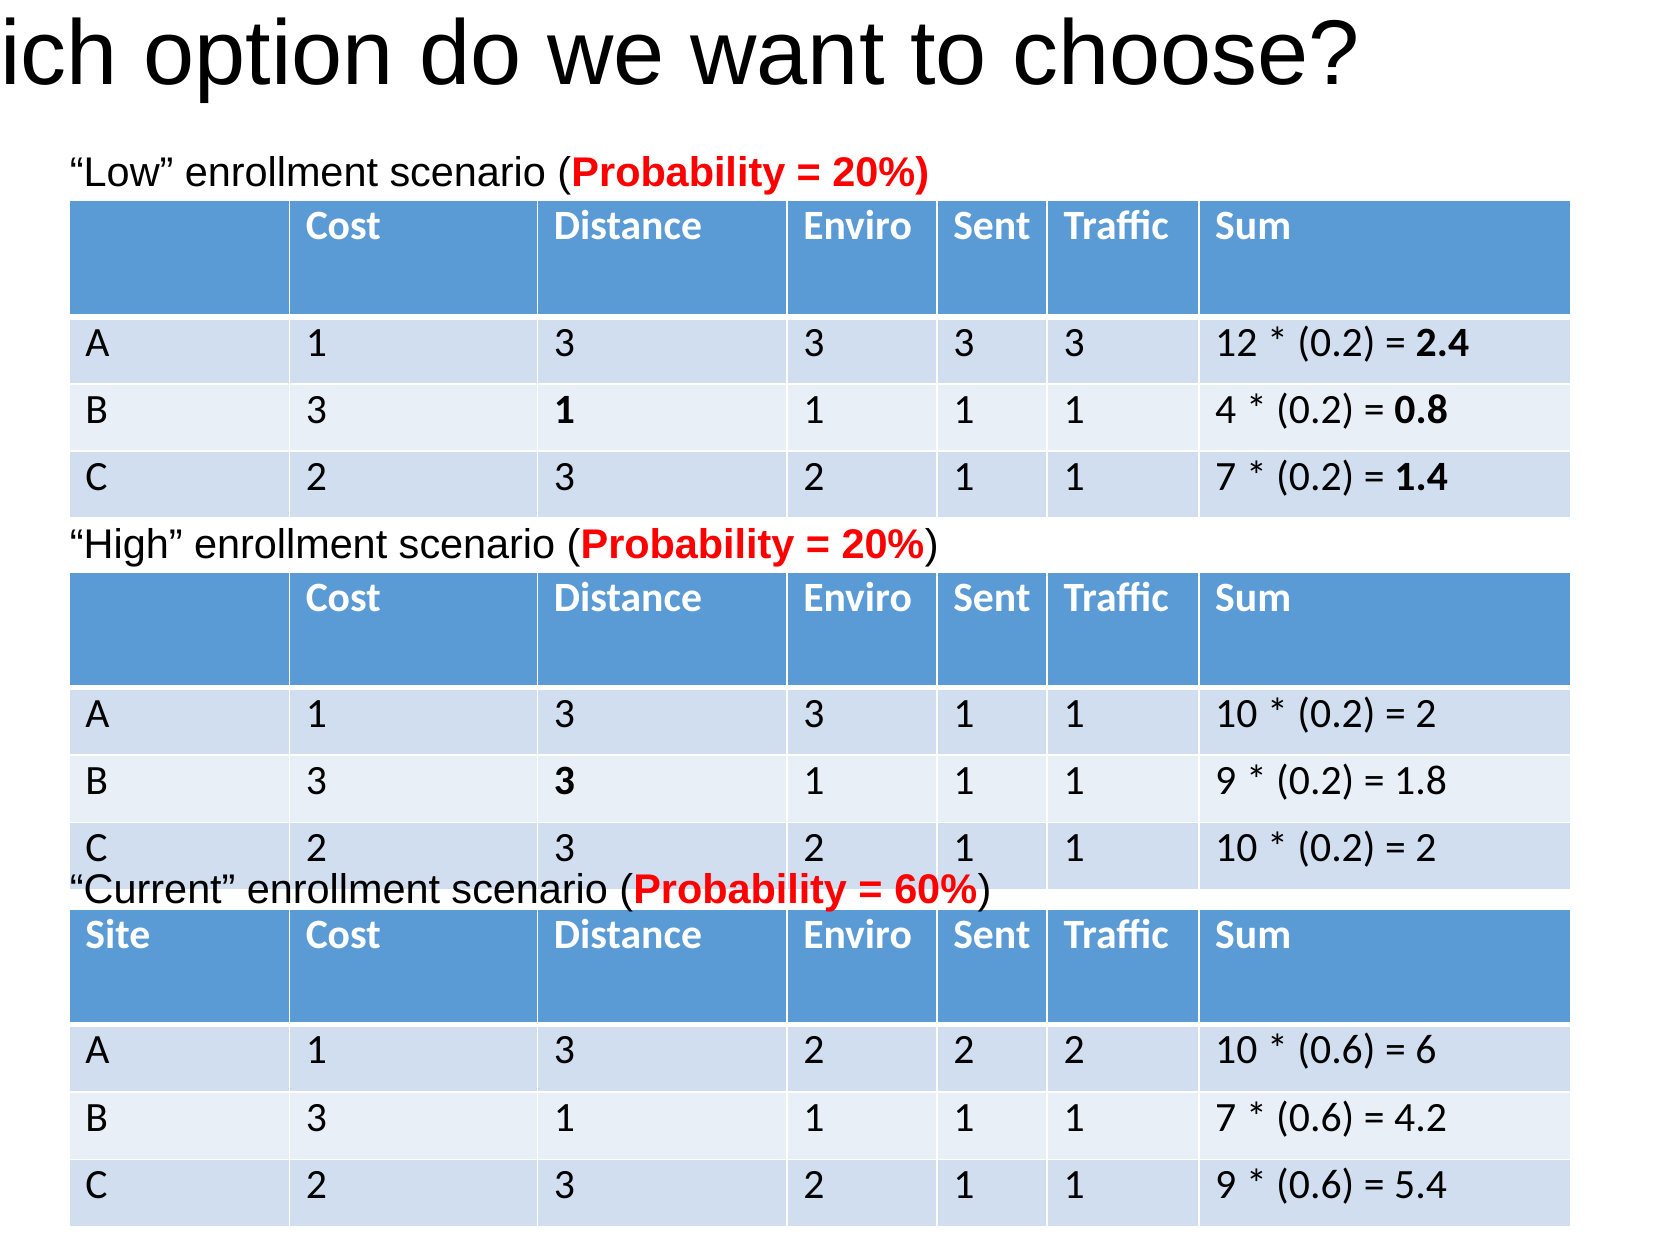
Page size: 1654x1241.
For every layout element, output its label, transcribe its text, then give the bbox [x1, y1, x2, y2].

title Which option do we want to choose? [0, 0, 1654, 152]
table_cell 1 [1048, 1093, 1198, 1159]
table_header Sum [1200, 910, 1570, 1022]
table_cell 1 [938, 1093, 1046, 1159]
table_cell 2 [788, 1160, 936, 1226]
table_header Cost [290, 203, 537, 314]
table_cell 10 * (0.2) = 2 [1200, 690, 1570, 754]
table_cell 3 [1048, 320, 1198, 383]
table_cell C [70, 823, 289, 854]
table_cell 1 [1048, 690, 1198, 754]
table_cell 2 [290, 1160, 537, 1226]
table_cell 1 [290, 320, 537, 383]
table_header Sent [938, 203, 1046, 314]
table_cell 9 * (0.2) = 1.8 [1200, 756, 1570, 822]
table_header Distance [538, 919, 786, 1022]
table_cell 1 [1048, 452, 1198, 517]
table_cell A [70, 1027, 289, 1091]
table_cell 3 [290, 756, 537, 822]
text_box “High” enrollment scenario (Probability = 20%) [55, 509, 1268, 575]
table_cell 1 [938, 452, 1046, 517]
table_header Site [70, 919, 289, 1022]
table_cell 10 * (0.6) = 6 [1200, 1027, 1570, 1091]
table_header Traffic [1048, 919, 1198, 1022]
table_cell 3 [788, 690, 936, 754]
table_header [70, 203, 289, 314]
table_header Traffic [1048, 575, 1198, 685]
table_header Traffic [1048, 201, 1198, 314]
table_header [70, 575, 289, 685]
table_cell C [70, 452, 289, 517]
table_cell 1 [938, 1160, 1046, 1226]
table_header Distance [538, 575, 786, 685]
table_cell 1 [290, 1027, 537, 1091]
table_header Distance [538, 203, 786, 314]
table_cell 1 [538, 385, 786, 450]
table_cell 1 [538, 1093, 786, 1159]
table_cell B [70, 756, 289, 822]
table_header Sum [1200, 573, 1570, 685]
table_cell 3 [538, 756, 786, 822]
table_cell B [70, 1093, 289, 1159]
table_cell 2 [290, 452, 537, 517]
table_header Cost [290, 919, 537, 1022]
table_cell 1 [290, 690, 537, 754]
table_cell 1 [1048, 756, 1198, 822]
table_cell 1 [1048, 1160, 1198, 1226]
table_cell 9 * (0.6) = 5.4 [1200, 1160, 1570, 1226]
table_cell 12 * (0.2) = 2.4 [1200, 320, 1570, 383]
table_cell 1 [938, 385, 1046, 450]
table_cell 1 [788, 385, 936, 450]
table_cell 1 [1048, 823, 1198, 854]
table_header Cost [290, 575, 537, 685]
table_header Enviro [788, 203, 936, 314]
table_header Enviro [788, 575, 936, 685]
table_cell 2 [788, 823, 936, 854]
table_cell 3 [938, 320, 1046, 383]
table_cell 1 [1048, 385, 1198, 450]
table_cell 10 * (0.2) = 2 [1200, 823, 1570, 889]
text_box “Current” enrollment scenario (Probability = 60%) [55, 854, 1199, 919]
table_cell 1 [788, 1093, 936, 1159]
table_cell B [70, 385, 289, 450]
table_cell 3 [538, 690, 786, 754]
text_box “Low” enrollment scenario (Probability = 20%) [55, 137, 1130, 203]
table_cell 2 [788, 1027, 936, 1091]
table_cell 7 * (0.6) = 4.2 [1200, 1093, 1570, 1159]
table_cell 3 [538, 823, 786, 854]
table_cell A [70, 320, 289, 383]
table_cell 3 [290, 1093, 537, 1159]
table_cell 1 [938, 823, 1046, 854]
table_cell 7 * (0.2) = 1.4 [1200, 452, 1570, 517]
table_cell 2 [290, 823, 537, 854]
table_cell 1 [788, 756, 936, 822]
table_cell 3 [538, 1160, 786, 1226]
table_cell A [70, 690, 289, 754]
table_cell 2 [938, 1027, 1046, 1091]
table_cell 3 [538, 1027, 786, 1091]
table_cell 3 [538, 320, 786, 383]
table_header Sum [1200, 201, 1570, 314]
table_cell 1 [938, 690, 1046, 754]
table_cell 2 [788, 452, 936, 517]
table_cell C [70, 1160, 289, 1226]
table_cell 3 [290, 385, 537, 450]
table_cell 2 [1048, 1027, 1198, 1091]
table_cell 1 [938, 756, 1046, 822]
table_cell 4 * (0.2) = 0.8 [1200, 385, 1570, 450]
table_header Sent [938, 575, 1046, 685]
table_header Sent [938, 919, 1046, 1022]
table_cell 3 [788, 320, 936, 383]
table_cell 3 [538, 452, 786, 517]
table_header Enviro [788, 919, 936, 1022]
